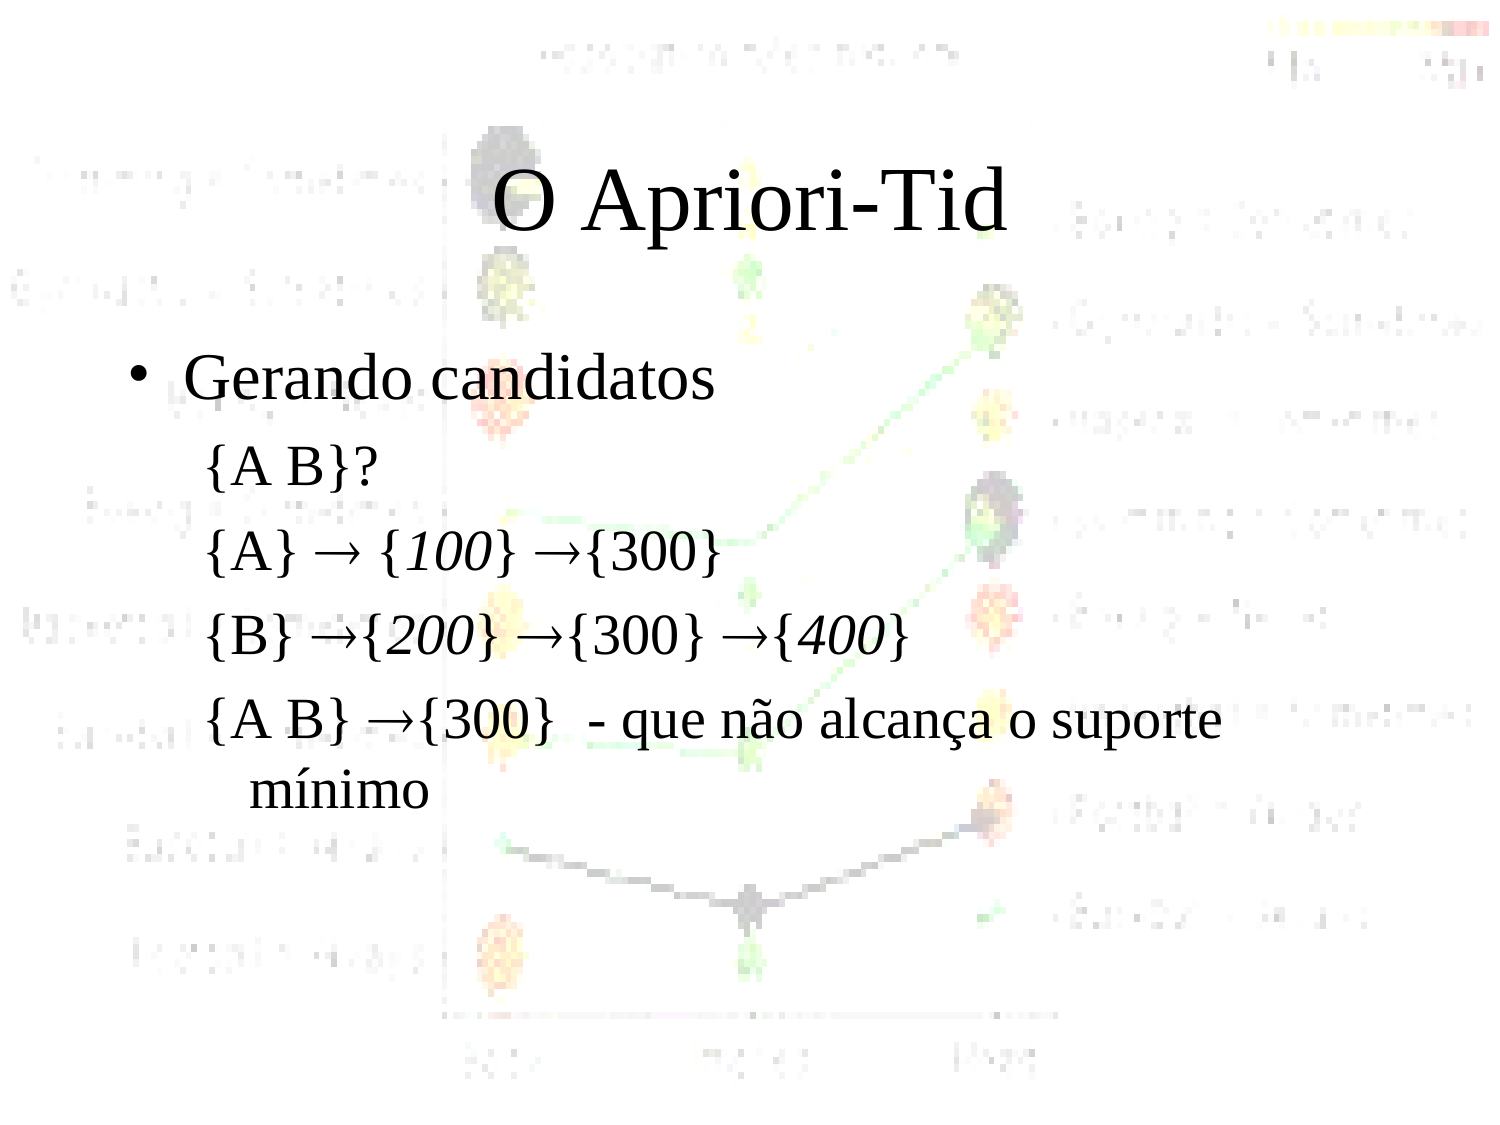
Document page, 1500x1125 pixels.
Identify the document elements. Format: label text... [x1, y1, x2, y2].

title O Apriori-Tid [112, 99, 1388, 288]
list Gerando candidatos {A B}? {A}  {100} {300} {B} {200} {300} {400} {A B} {300} - que não alcança o suporte mínimo [112, 324, 1388, 1001]
